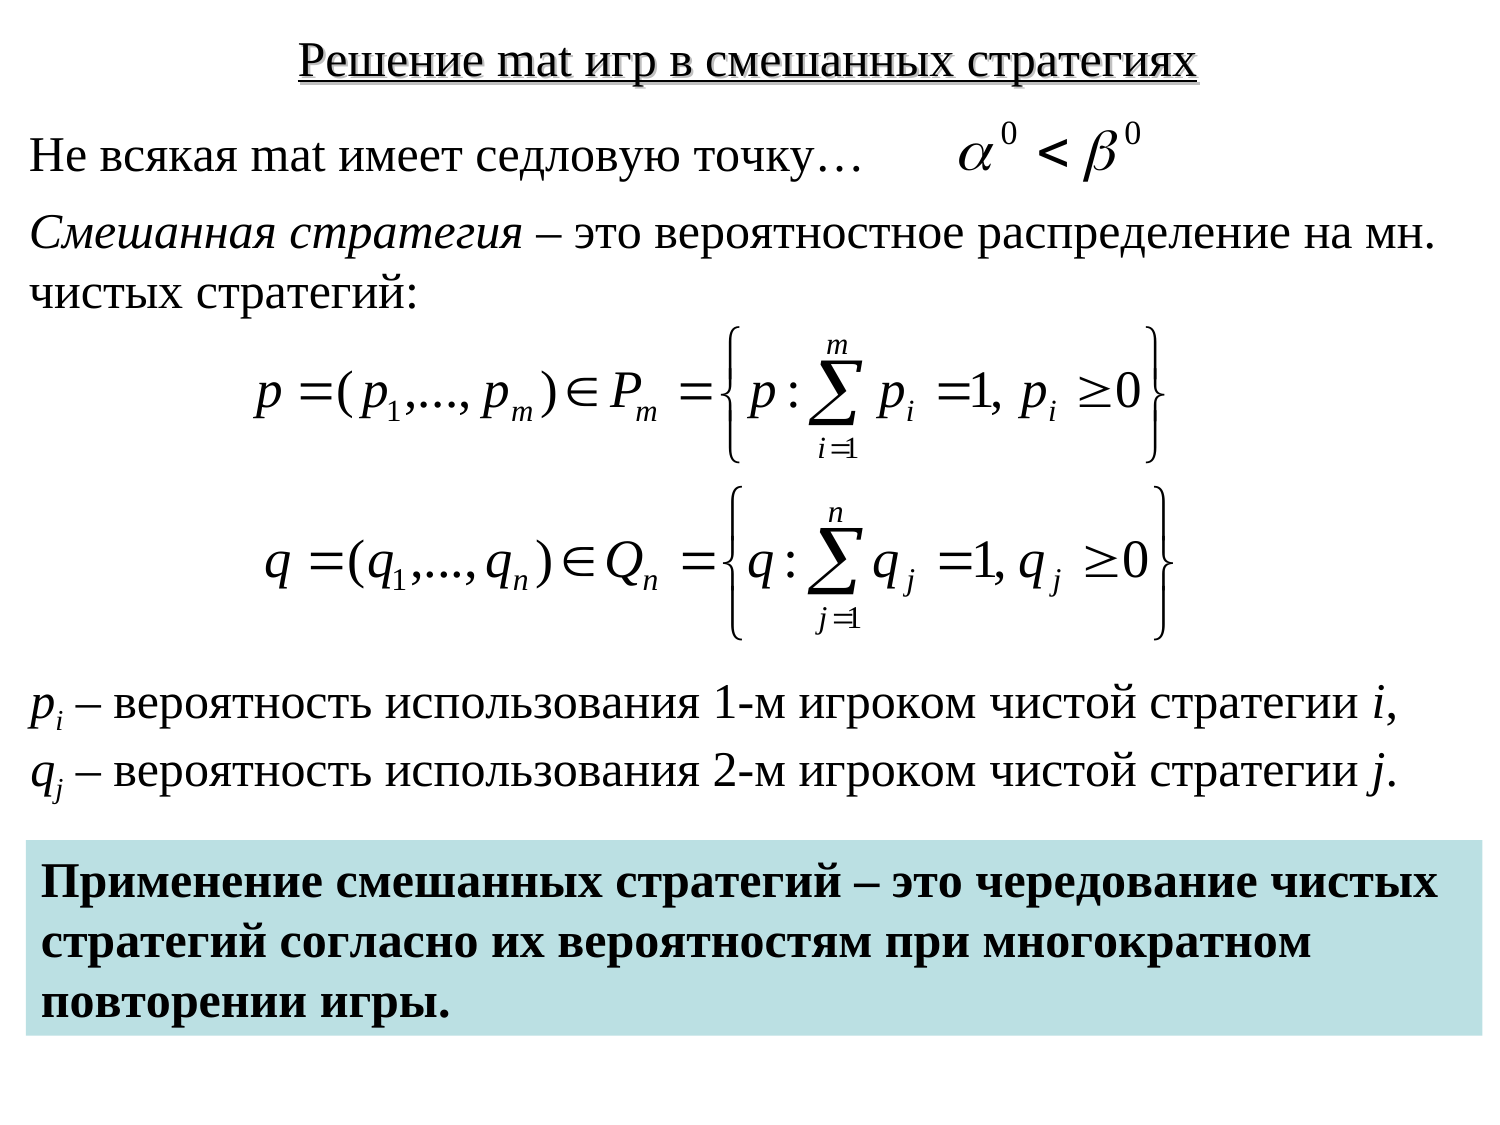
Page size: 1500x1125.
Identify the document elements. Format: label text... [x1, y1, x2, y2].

chart [256, 477, 1188, 650]
text_box Применение смешанных стратегий – это чередование чистых стратегий согласно их вероятностям при многократном повторении игры. [25, 840, 1483, 1036]
text_box Не всякая mat имеет седловую точку… [14, 113, 893, 189]
text_box Смешанная стратегия – это вероятностное распределение на мн. чистых стратегий: [14, 191, 1483, 327]
chart [241, 315, 1176, 474]
text_box Решение mat игр в смешанных стратегиях [282, 18, 1225, 95]
text_box pi – вероятность использования 1-м игроком чистой стратегии i, qj – вероятность использования 2-м игроком чистой стратегии j. [15, 660, 1426, 813]
chart [950, 107, 1151, 191]
